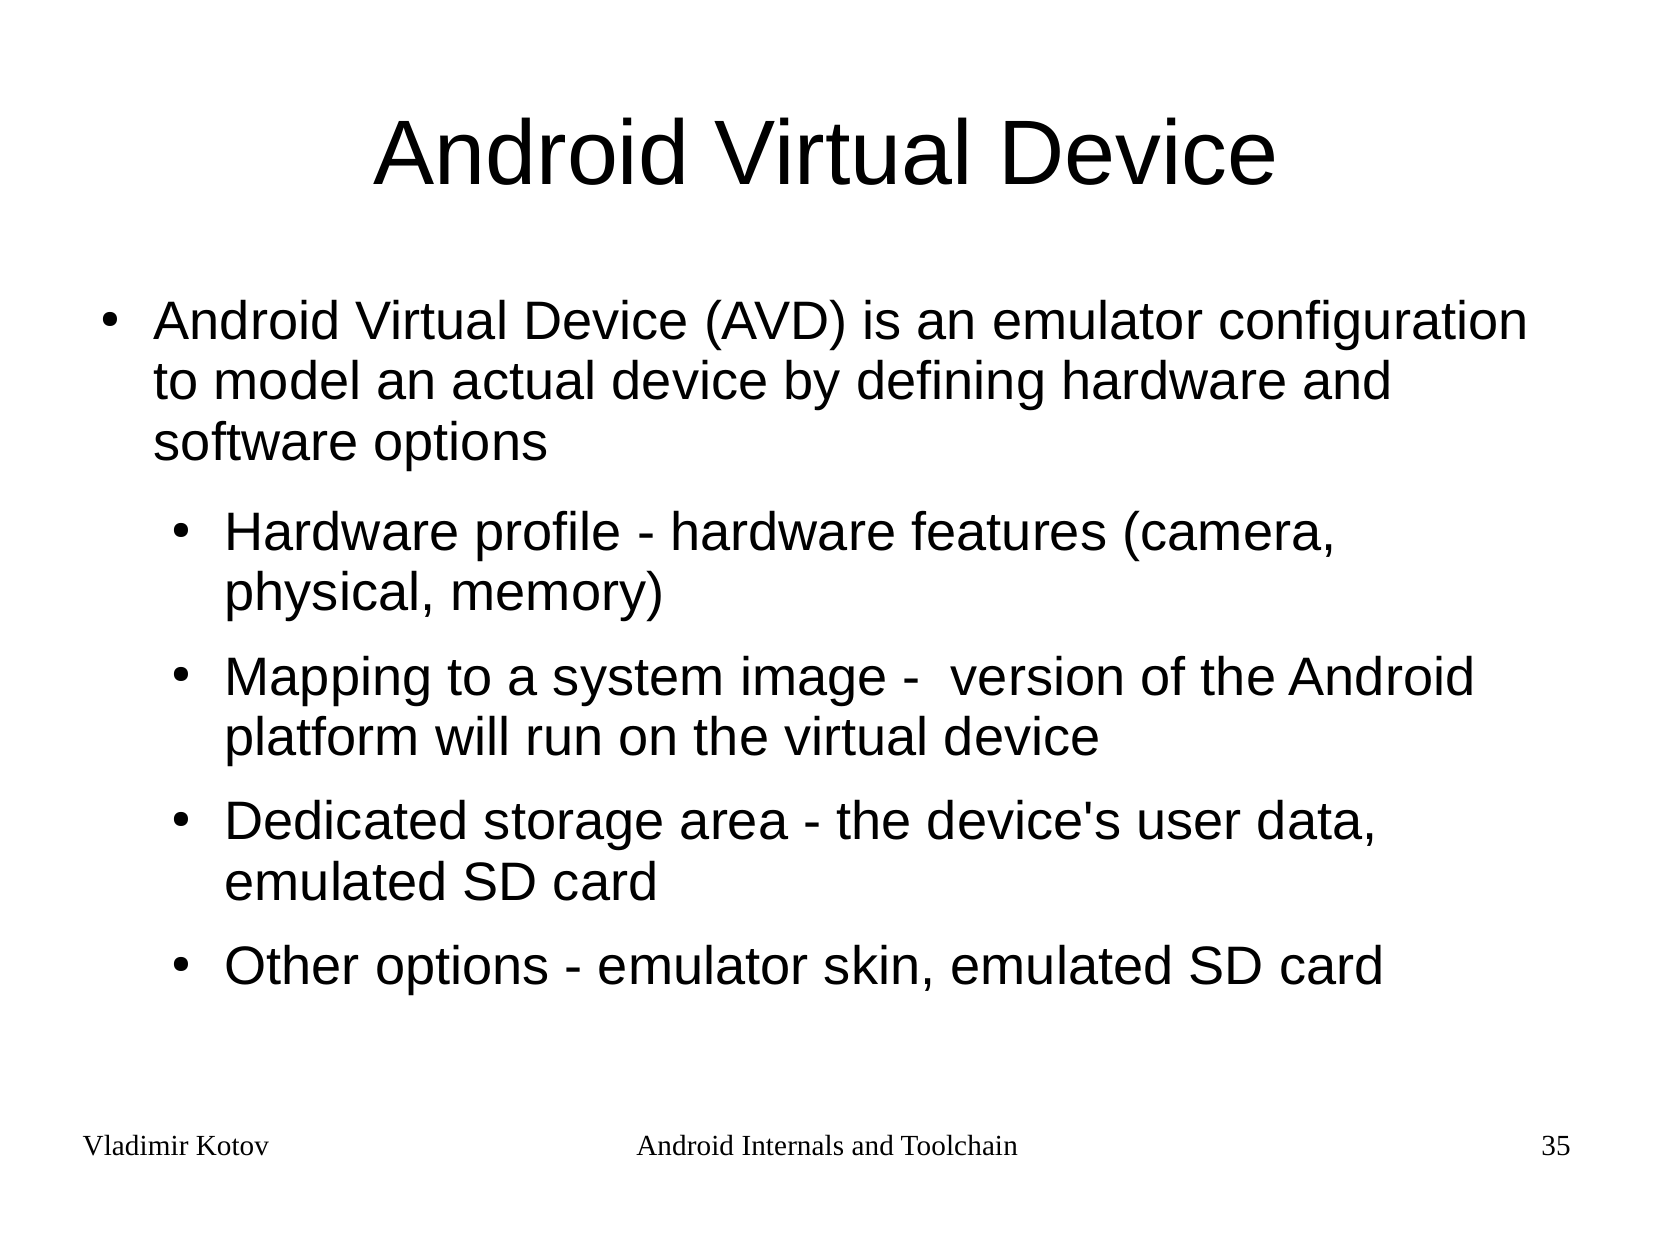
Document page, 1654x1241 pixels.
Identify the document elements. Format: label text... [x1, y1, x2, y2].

title Android Virtual Device [82, 49, 1571, 257]
list Android Virtual Device (AVD) is an emulator configuration to model an actual device by defining hardware and software options Hardware profile - hardware features (camera, physical, memory) Mapping to a system image - version of the Android platform will run on the virtual device Dedicated storage area - the device's user data, emulated SD card Other options - emulator skin, emulated SD card [82, 290, 1547, 1109]
